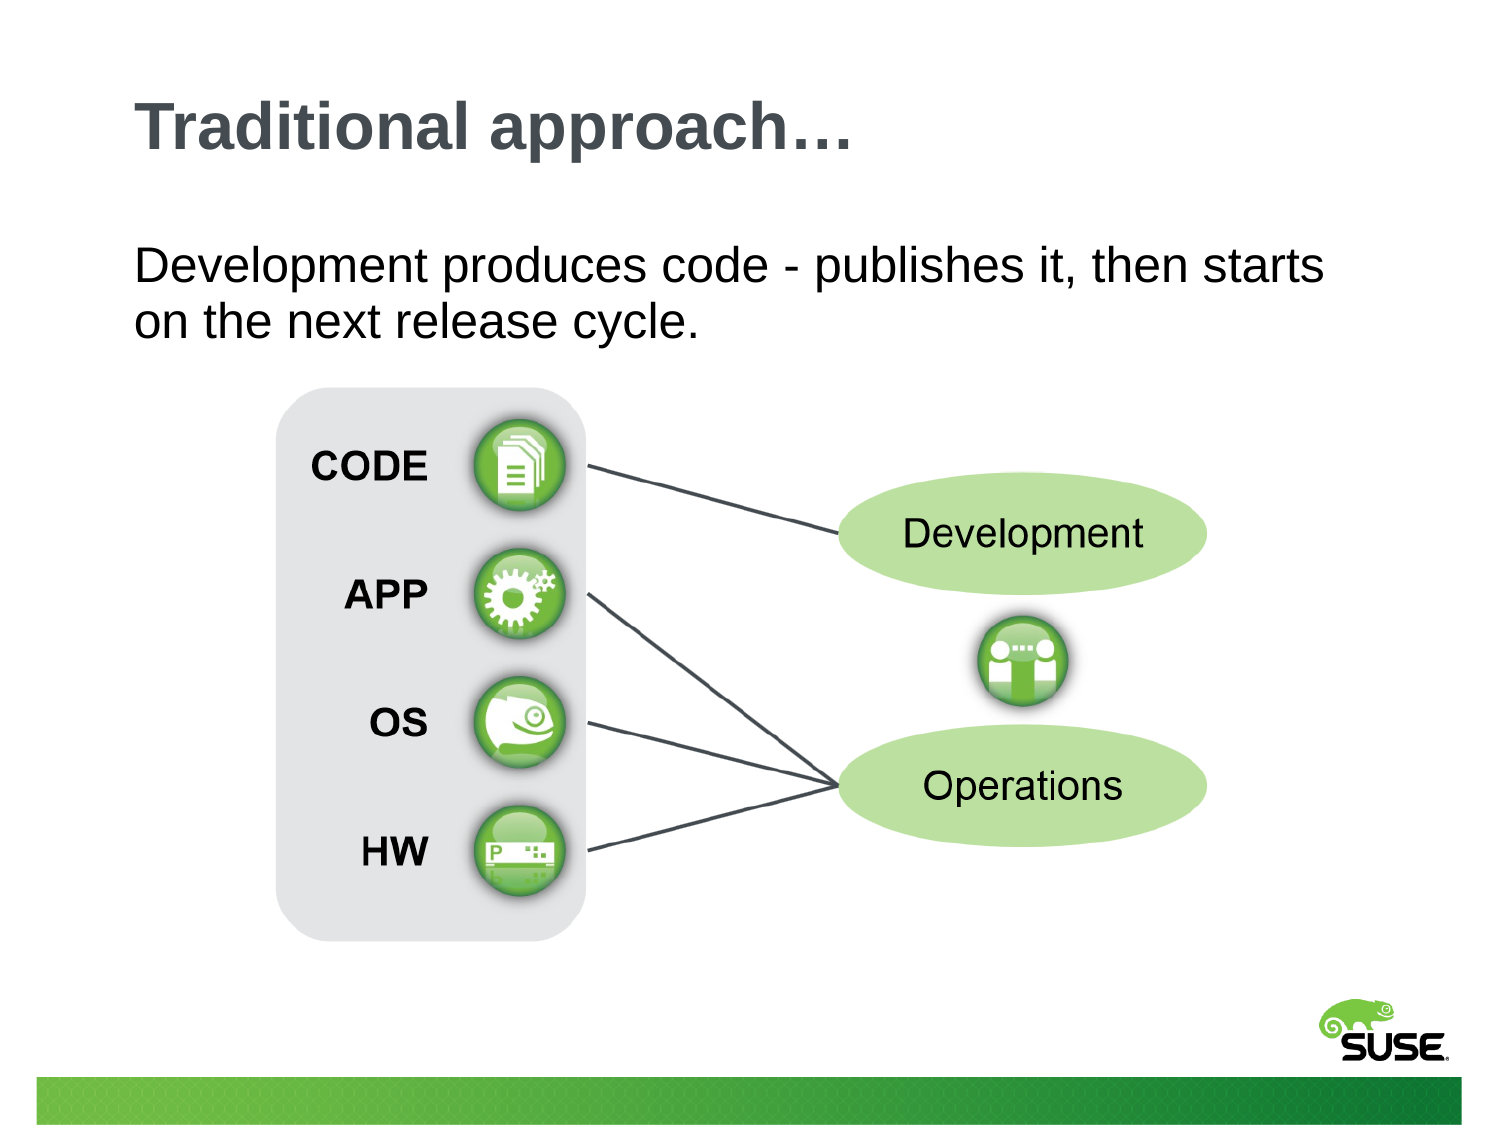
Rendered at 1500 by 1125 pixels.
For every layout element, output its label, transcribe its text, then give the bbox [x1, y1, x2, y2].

picture [1319, 999, 1449, 1061]
text_box Development produces code - publishes it, then starts on the next release cycle. [133, 237, 1371, 1040]
picture [36, 1077, 1462, 1125]
picture [262, 374, 1226, 951]
text_box Traditional approach… [134, 29, 1371, 217]
